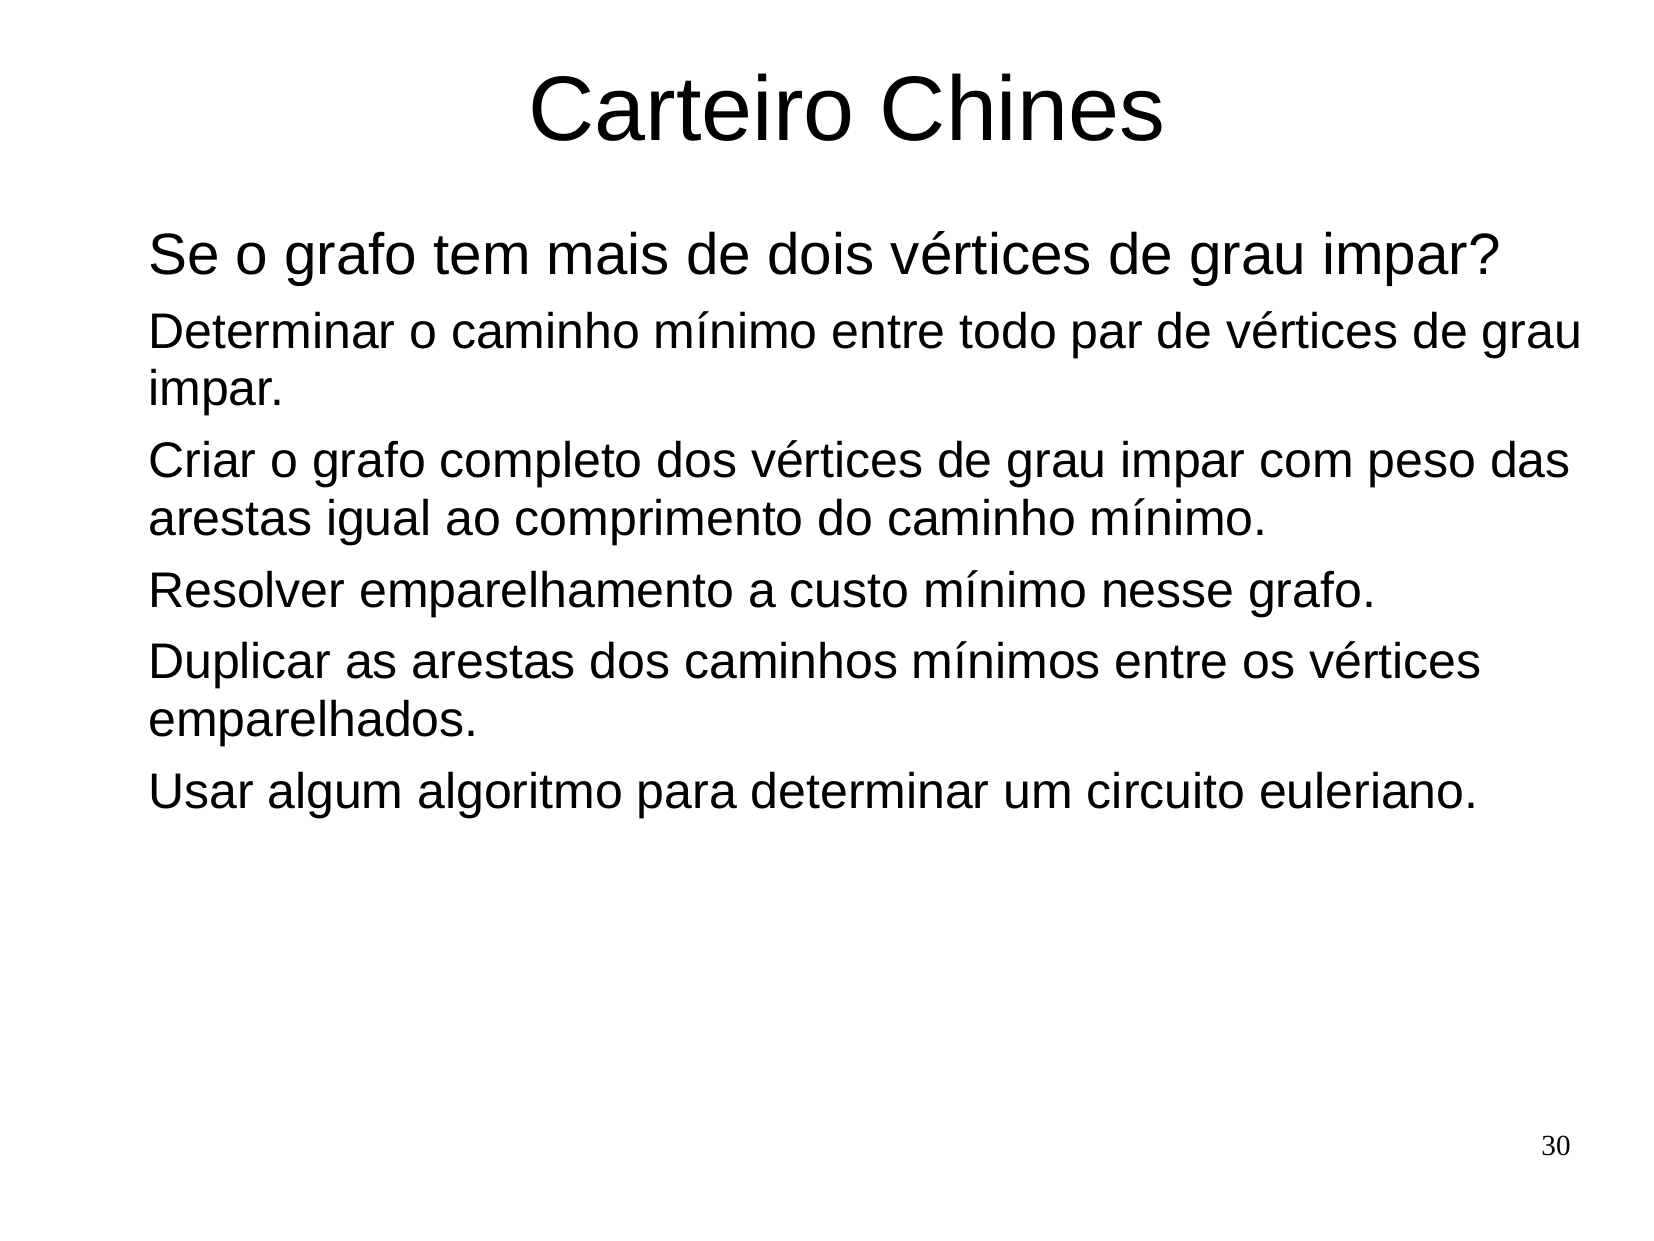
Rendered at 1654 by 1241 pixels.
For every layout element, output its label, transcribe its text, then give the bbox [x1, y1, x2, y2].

list Se o grafo tem mais de dois vértices de grau impar? Determinar o caminho mínimo entre todo par de vértices de grau impar. Criar o grafo completo dos vértices de grau impar com peso das arestas igual ao comprimento do caminho mínimo. Resolver emparelhamento a custo mínimo nesse grafo. Duplicar as arestas dos caminhos mínimos entre os vértices emparelhados. Usar algum algoritmo para determinar um circuito euleriano. [148, 221, 1595, 1142]
title Carteiro Chines [261, 51, 1433, 165]
